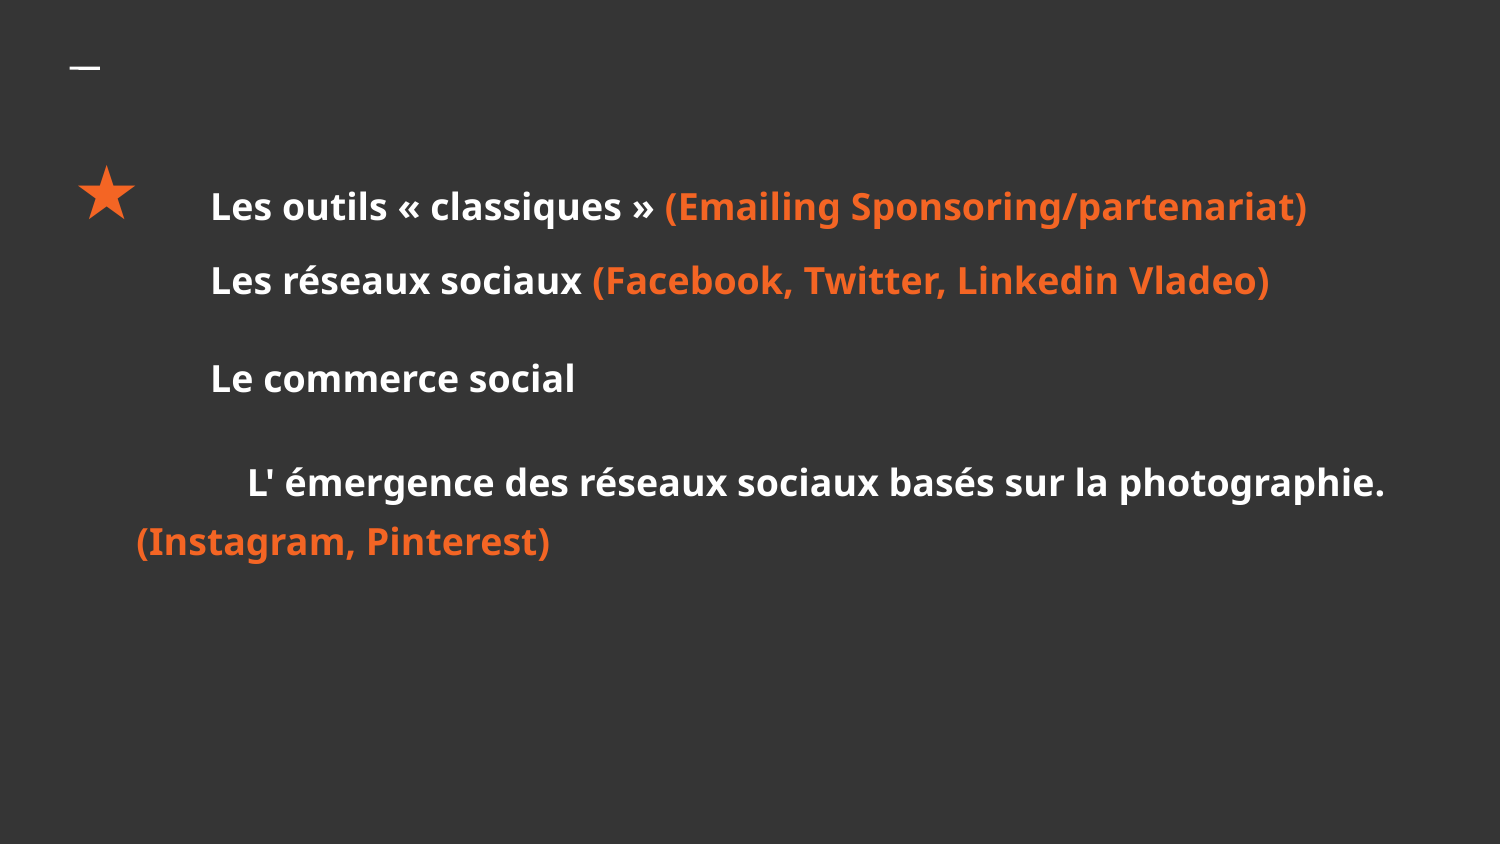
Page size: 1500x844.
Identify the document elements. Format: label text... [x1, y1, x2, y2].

title Les outils « classiques » (Emailing Sponsoring/partenariat) Les réseaux sociaux (Facebook, Twitter, Linkedin Vladeo) Le commerce social L' émergence des réseaux sociaux basés sur la photographie. (Instagram, Pinterest) [46, 116, 1463, 821]
